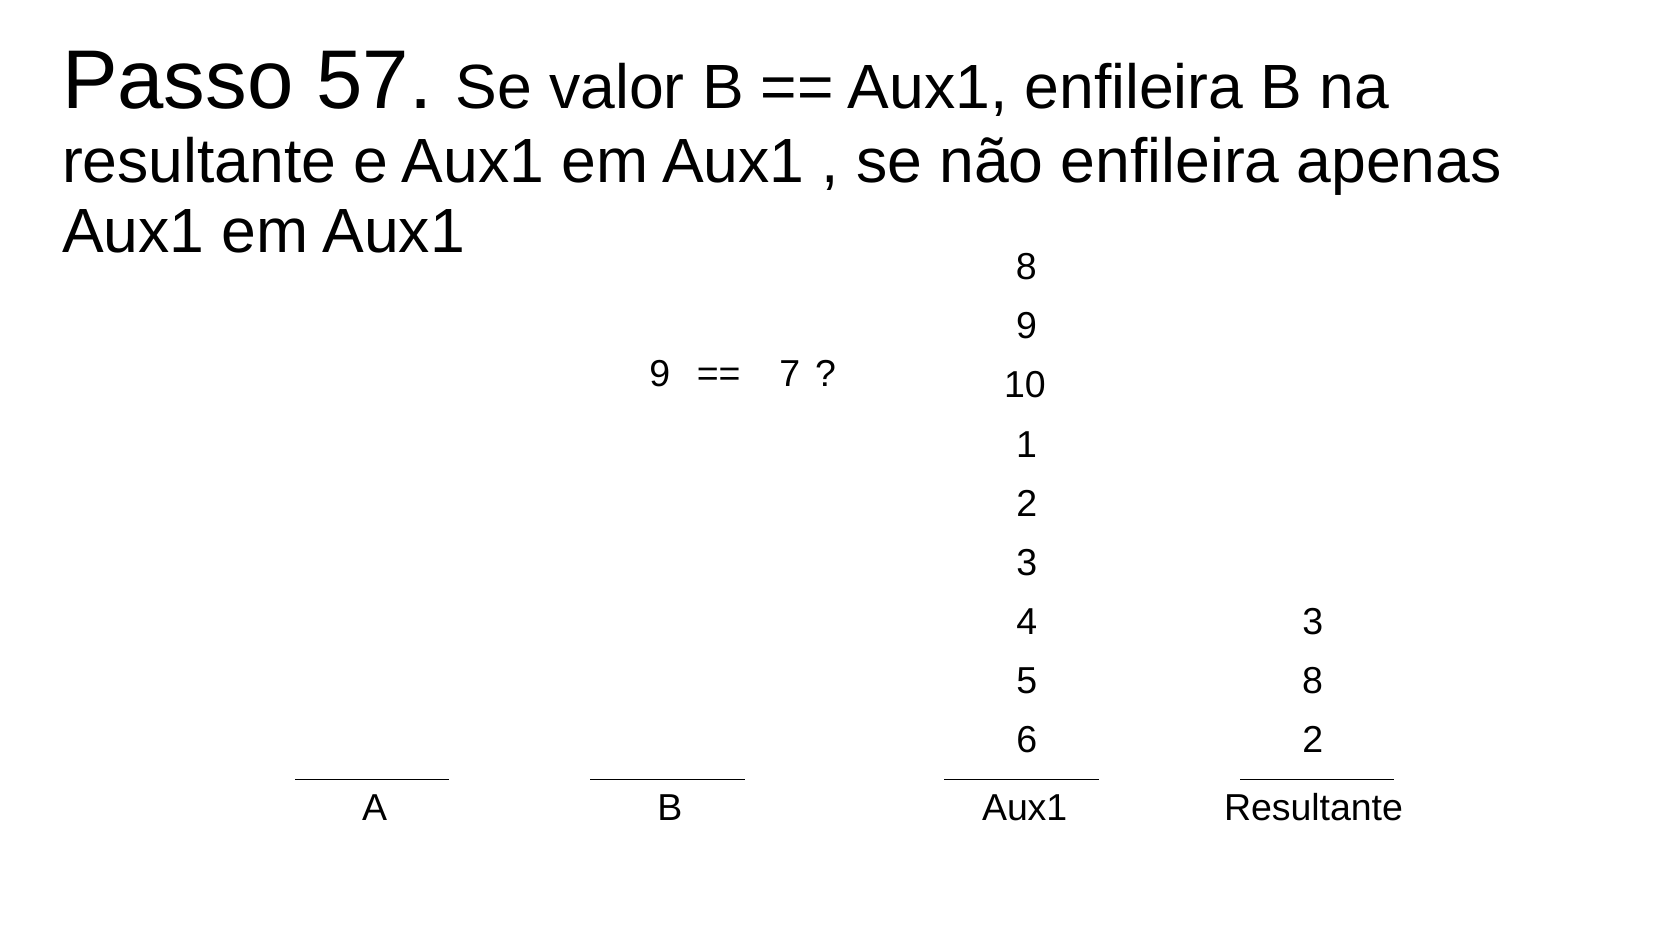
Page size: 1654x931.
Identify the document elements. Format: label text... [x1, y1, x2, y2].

text_box 8 [1001, 238, 1052, 296]
text_box 2 [1287, 710, 1338, 768]
text_box 6 [1001, 710, 1053, 768]
text_box A [347, 779, 508, 837]
text_box B [642, 780, 698, 837]
text_box 8 [1287, 651, 1338, 709]
text_box 1 [1001, 415, 1052, 473]
text_box 3 [1287, 592, 1338, 650]
text_box == [682, 344, 756, 402]
text_box 2 [1001, 474, 1052, 532]
text_box 9 [634, 344, 682, 402]
text_box 10 [989, 356, 1061, 414]
text_box Aux1 [967, 780, 1083, 837]
text_box 5 [1001, 651, 1052, 709]
text_box 7 [764, 344, 800, 402]
text_box 9 [1001, 297, 1052, 355]
text_box ? [800, 344, 851, 402]
text_box Passo 57. Se valor B == Aux1, enfileira B na resultante e Aux1 em Aux1 , se não enfileira apenas Aux1 em Aux1 [47, 25, 1607, 274]
text_box Resultante [1209, 779, 1418, 837]
text_box 3 [1001, 533, 1052, 591]
text_box 4 [1001, 592, 1052, 650]
